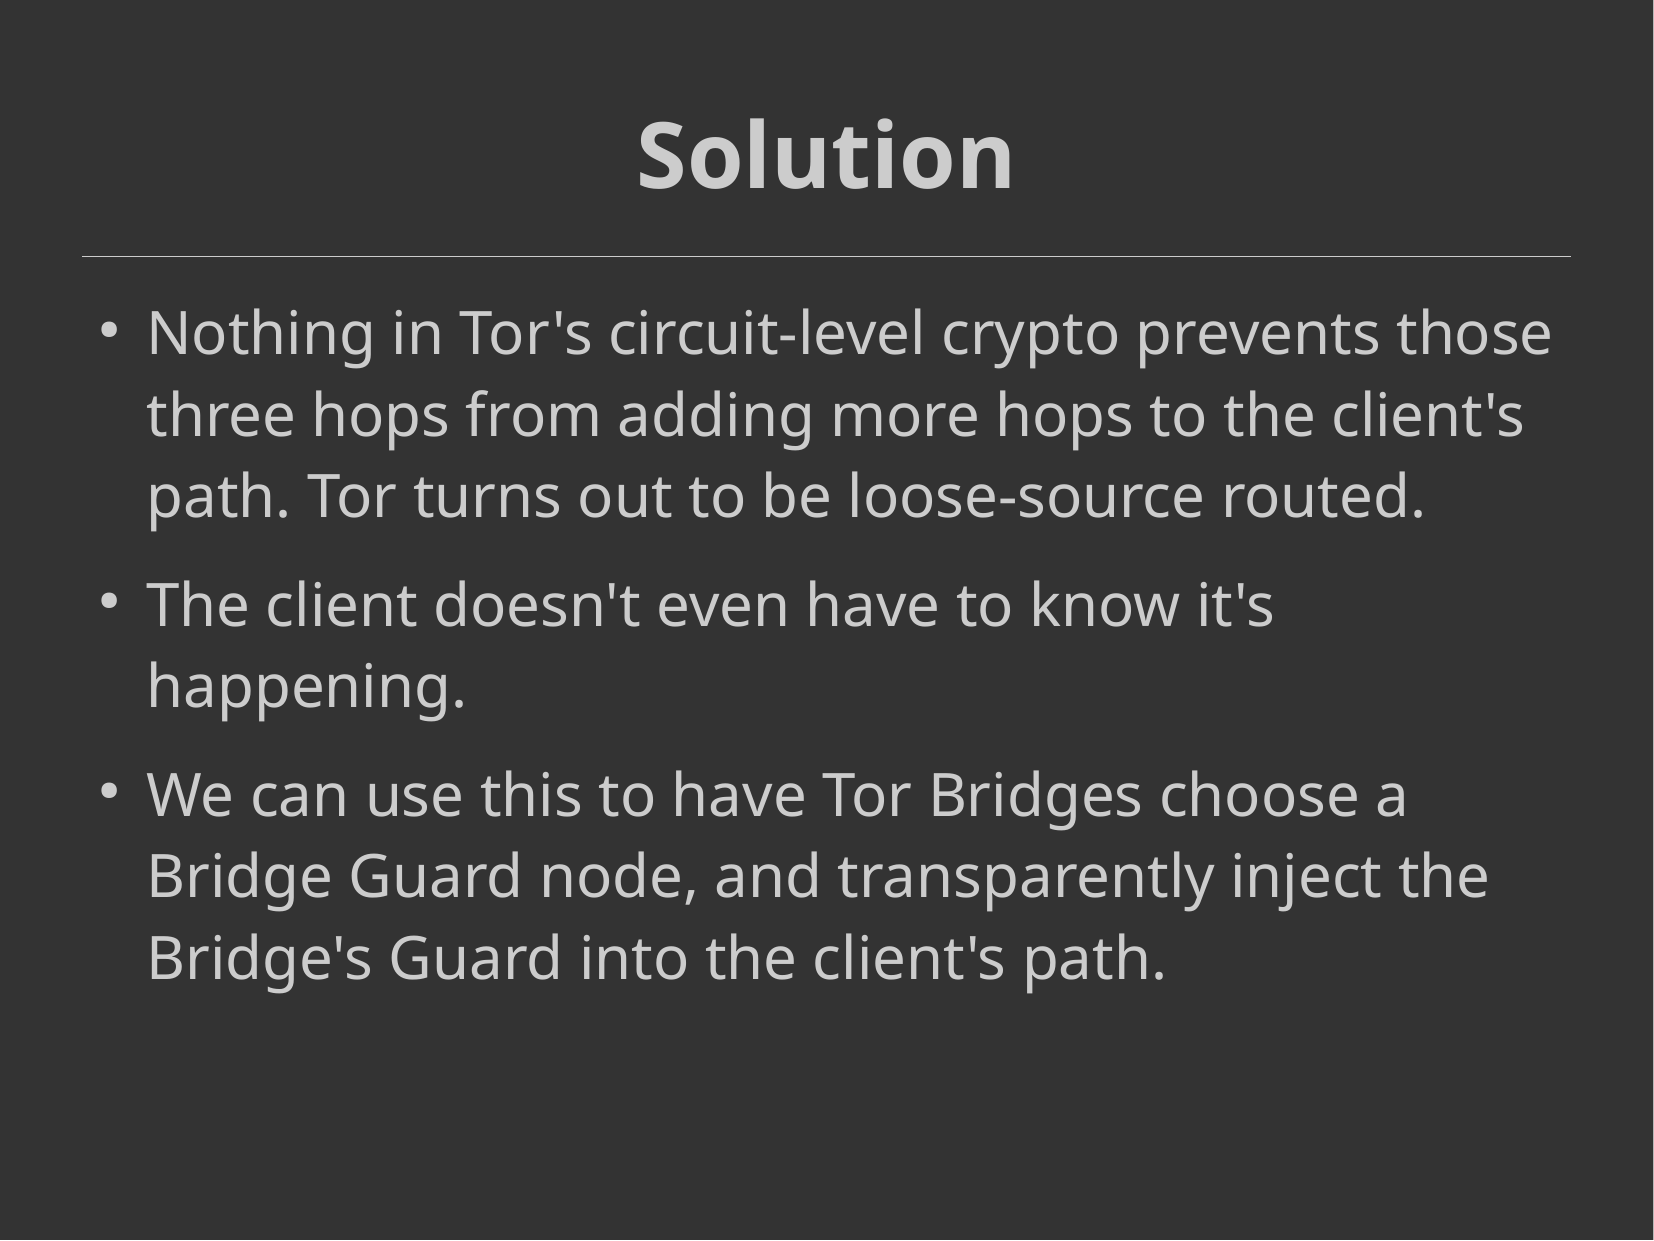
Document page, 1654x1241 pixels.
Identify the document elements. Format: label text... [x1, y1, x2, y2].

list Nothing in Tor's circuit-level crypto prevents those three hops from adding more hops to the client's path. Tor turns out to be loose-source routed. The client doesn't even have to know it's happening. We can use this to have Tor Bridges choose a Bridge Guard node, and transparently inject the Bridge's Guard into the client's path. [82, 290, 1571, 1010]
title Solution [82, 49, 1571, 257]
